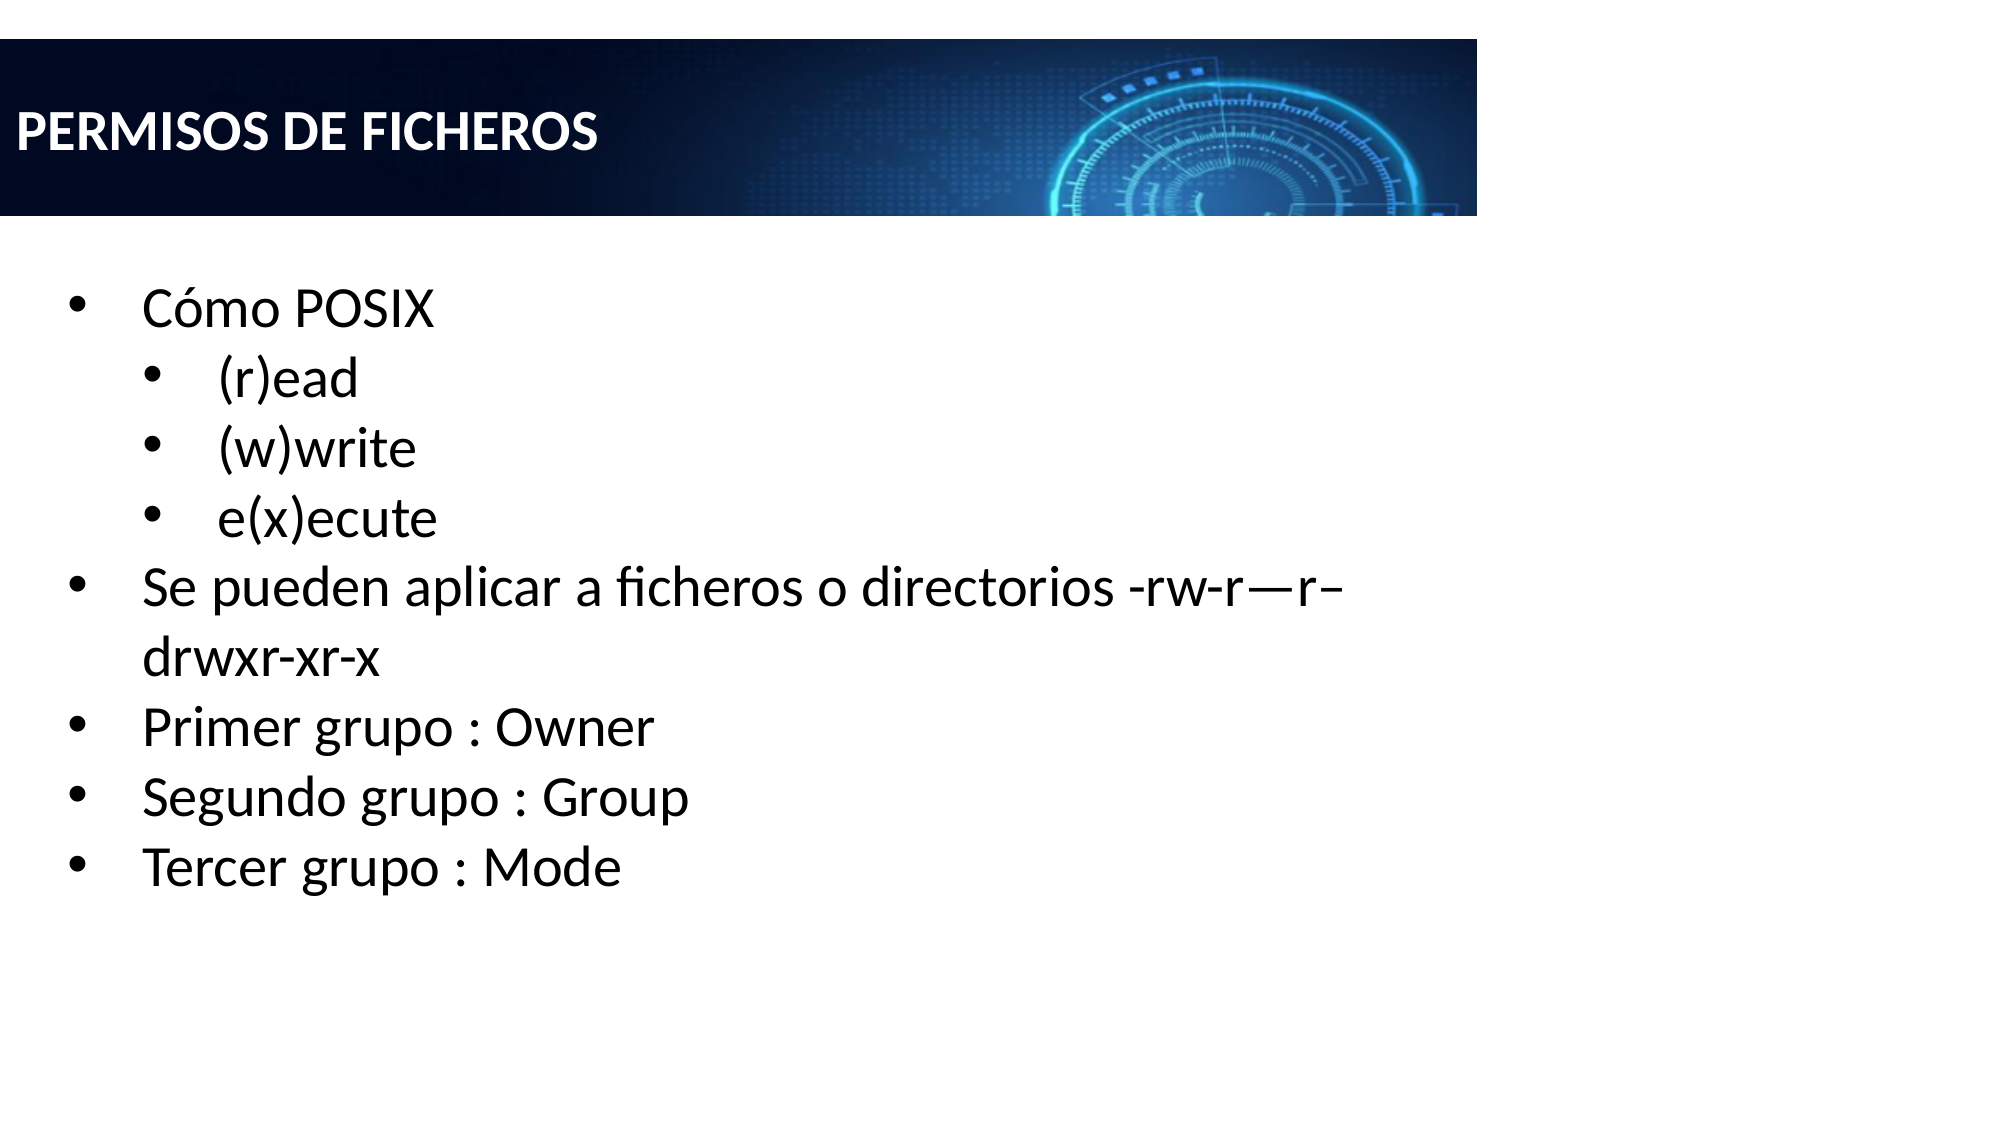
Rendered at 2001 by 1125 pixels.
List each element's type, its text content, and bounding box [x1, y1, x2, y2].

text_box Cómo POSIX (r)ead (w)write e(x)ecute Se pueden aplicar a ficheros o directorios -rw-r—r–drwxr-xr-x Primer grupo : Owner Segundo grupo : Group Tercer grupo : Mode [52, 261, 1477, 906]
text_box PERMISOS DE FICHEROS [1, 84, 615, 170]
picture [0, 39, 1477, 216]
